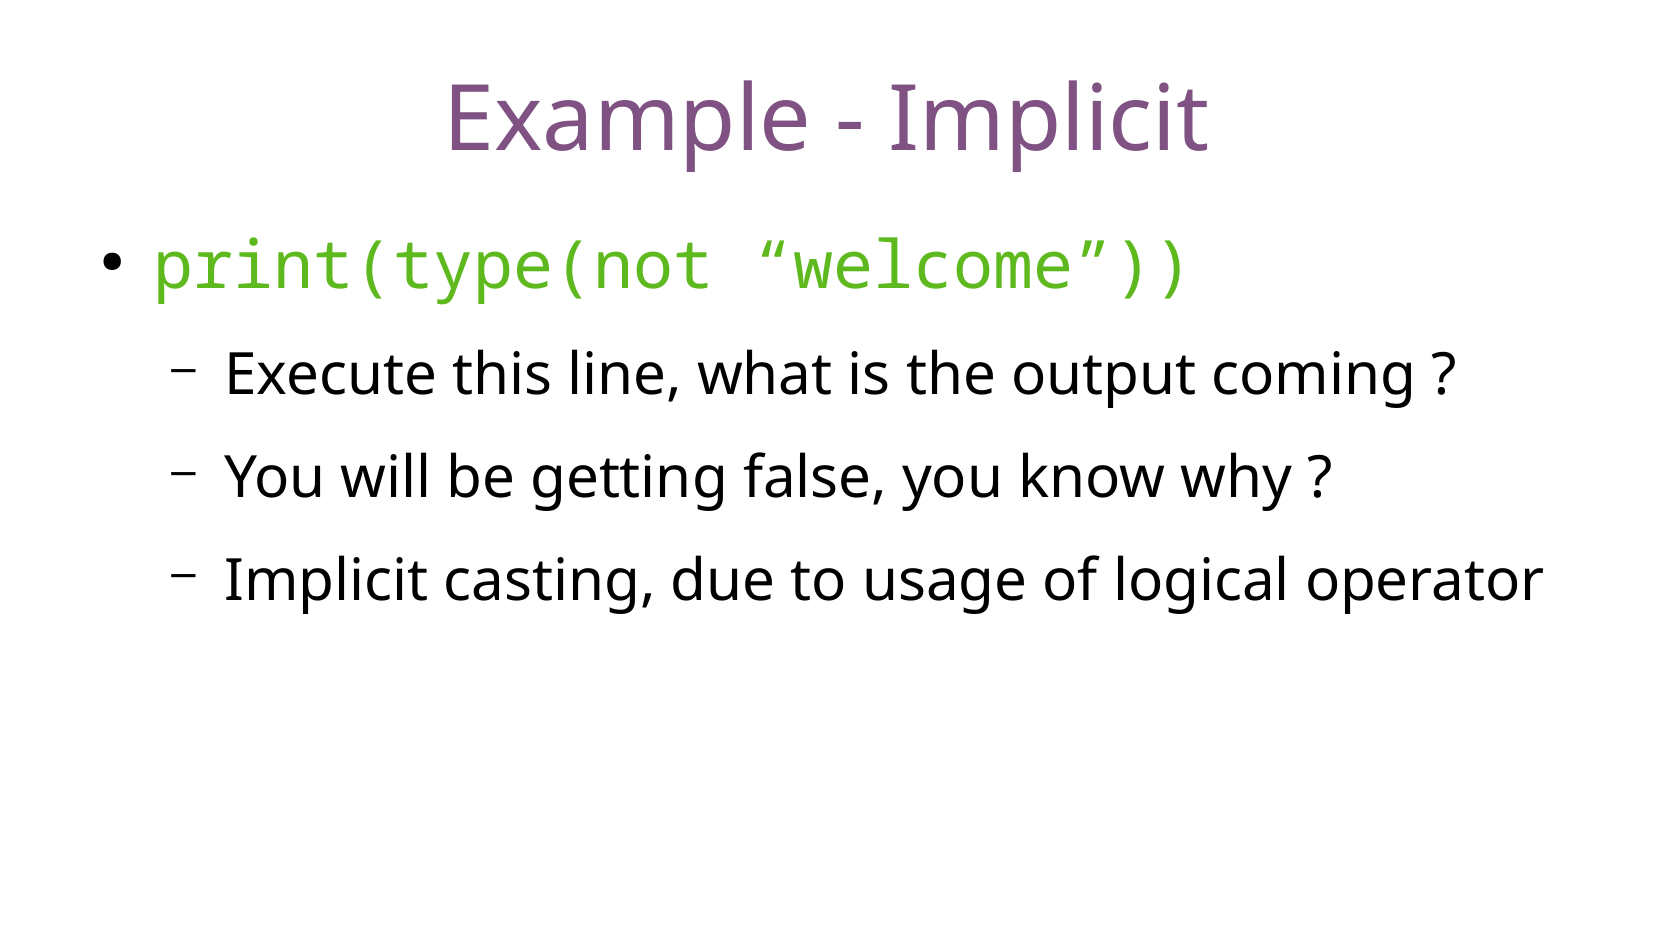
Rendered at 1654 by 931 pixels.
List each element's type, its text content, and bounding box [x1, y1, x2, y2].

title Example - Implicit [82, 37, 1571, 193]
list print(type(not “welcome”)) Execute this line, what is the output coming ? You will be getting false, you know why ? Implicit casting, due to usage of logical operator [82, 217, 1571, 758]
